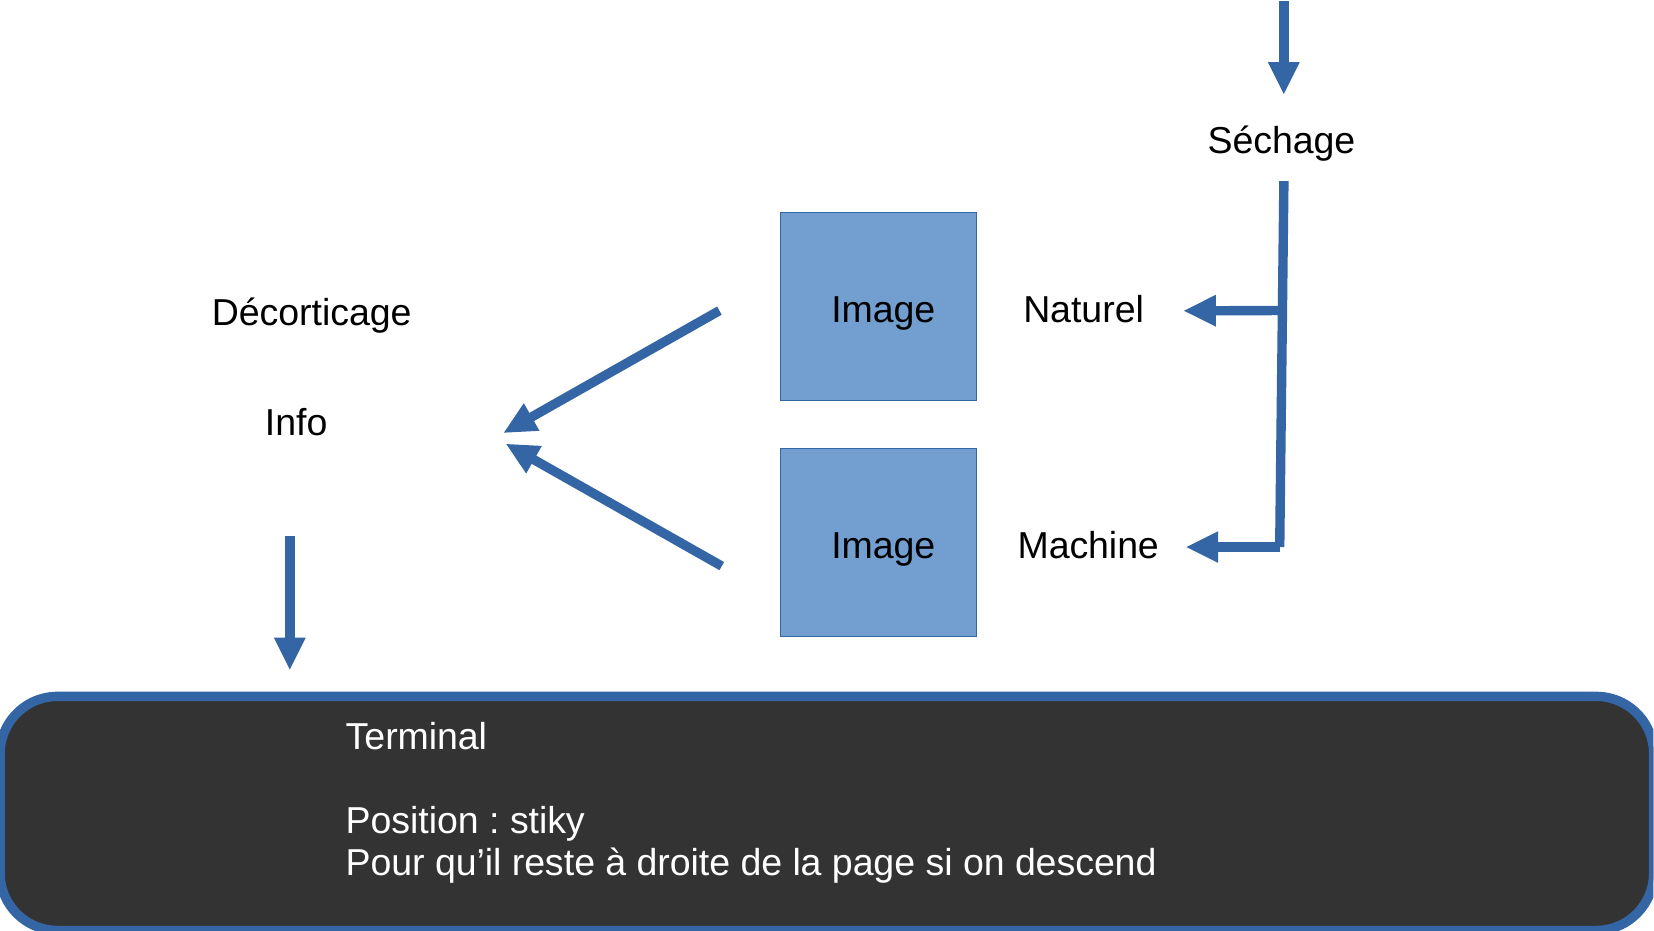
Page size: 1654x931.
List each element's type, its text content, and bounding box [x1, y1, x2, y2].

text_box Naturel [1008, 281, 1160, 339]
text_box [780, 448, 977, 637]
text_box Terminal Position : stiky Pour qu’il reste à droite de la page si on descend [330, 707, 1236, 916]
text_box Séchage [1192, 111, 1371, 169]
text_box [780, 212, 977, 401]
text_box Machine [1002, 517, 1175, 575]
text_box Info [250, 393, 343, 451]
text_box Image [816, 517, 951, 575]
text_box Décorticage [197, 284, 427, 341]
text_box [0, 696, 1654, 931]
text_box Image [816, 281, 951, 339]
